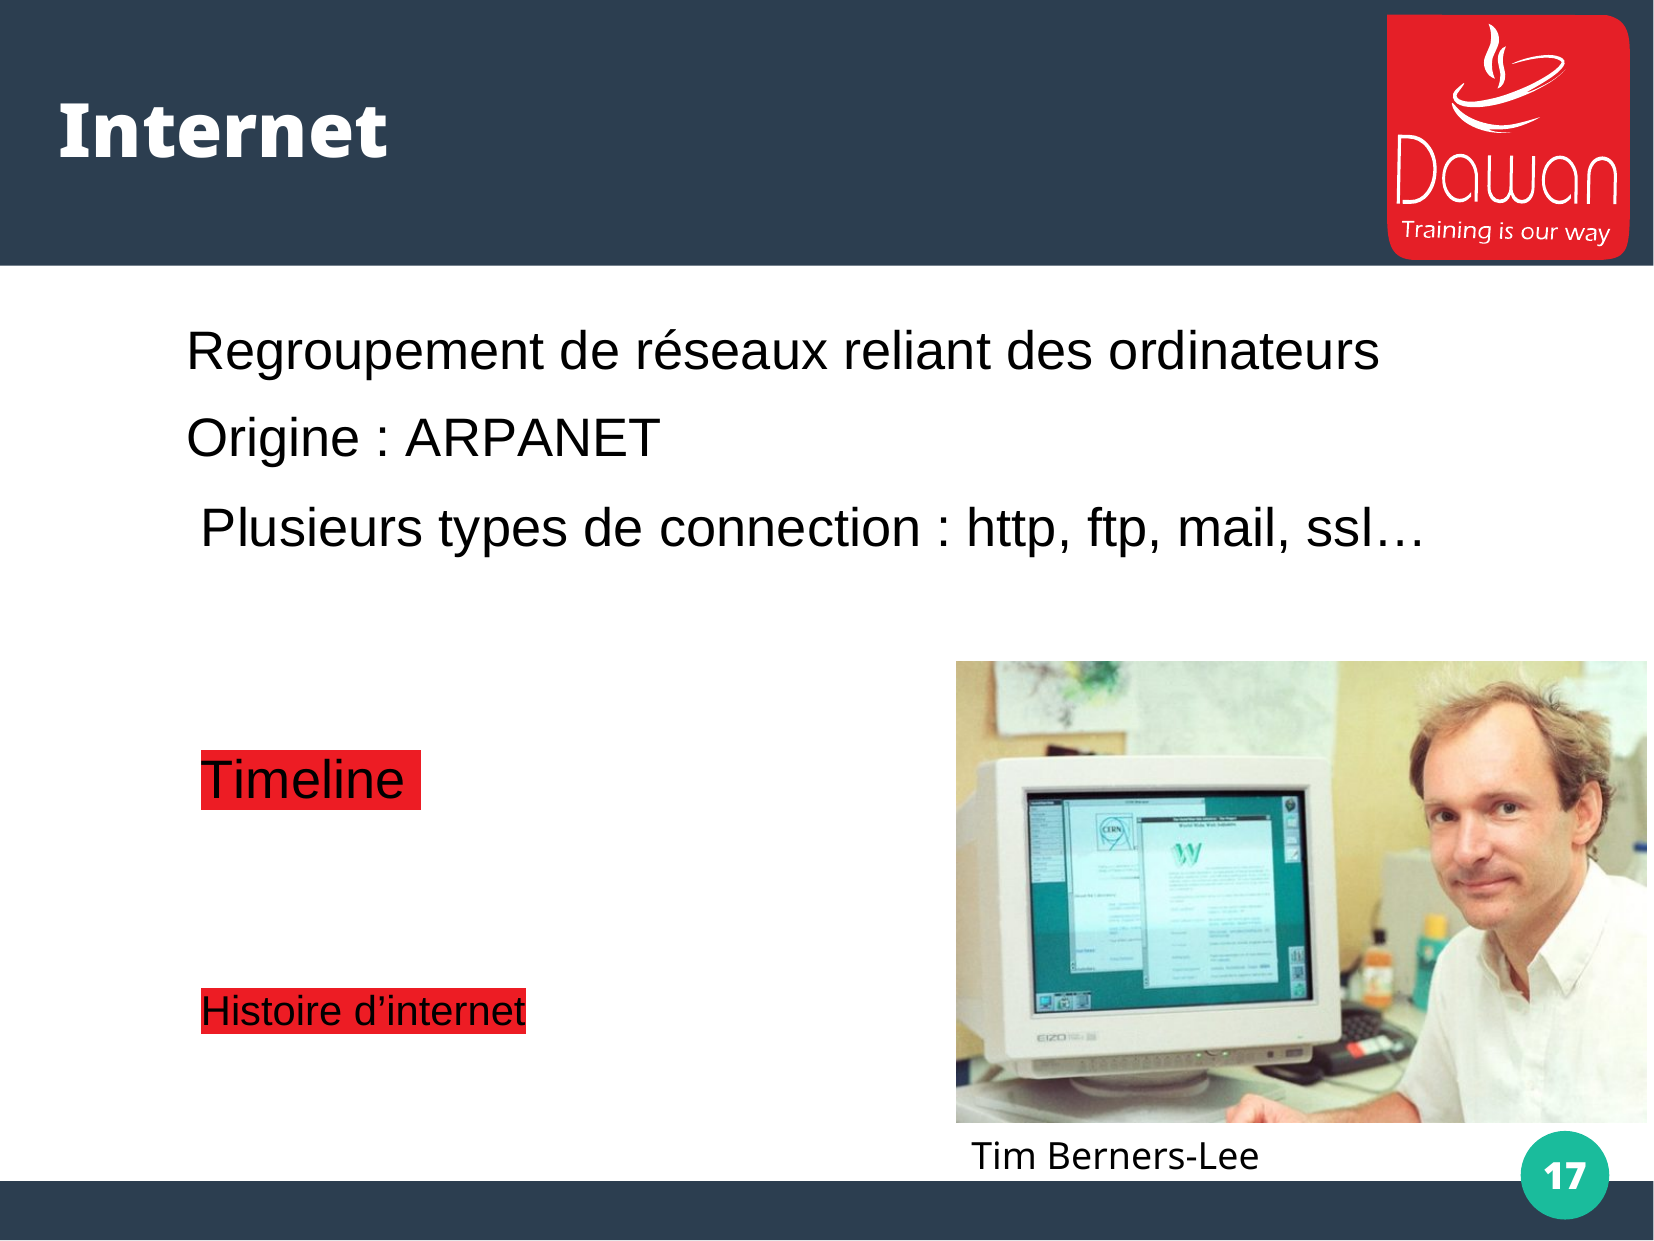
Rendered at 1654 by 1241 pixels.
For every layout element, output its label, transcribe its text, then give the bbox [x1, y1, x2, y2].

picture [1387, 14, 1630, 260]
picture [956, 661, 1647, 1123]
text_box Tim Berners-Lee [956, 1122, 1512, 1181]
list Regroupement de réseaux reliant des ordinateurs Origine : ARPANET Plusieurs types de connection : http, ftp, mail, ssl… Timeline Histoire d’internet [59, 324, 1595, 1152]
title Internet [59, 49, 1387, 207]
